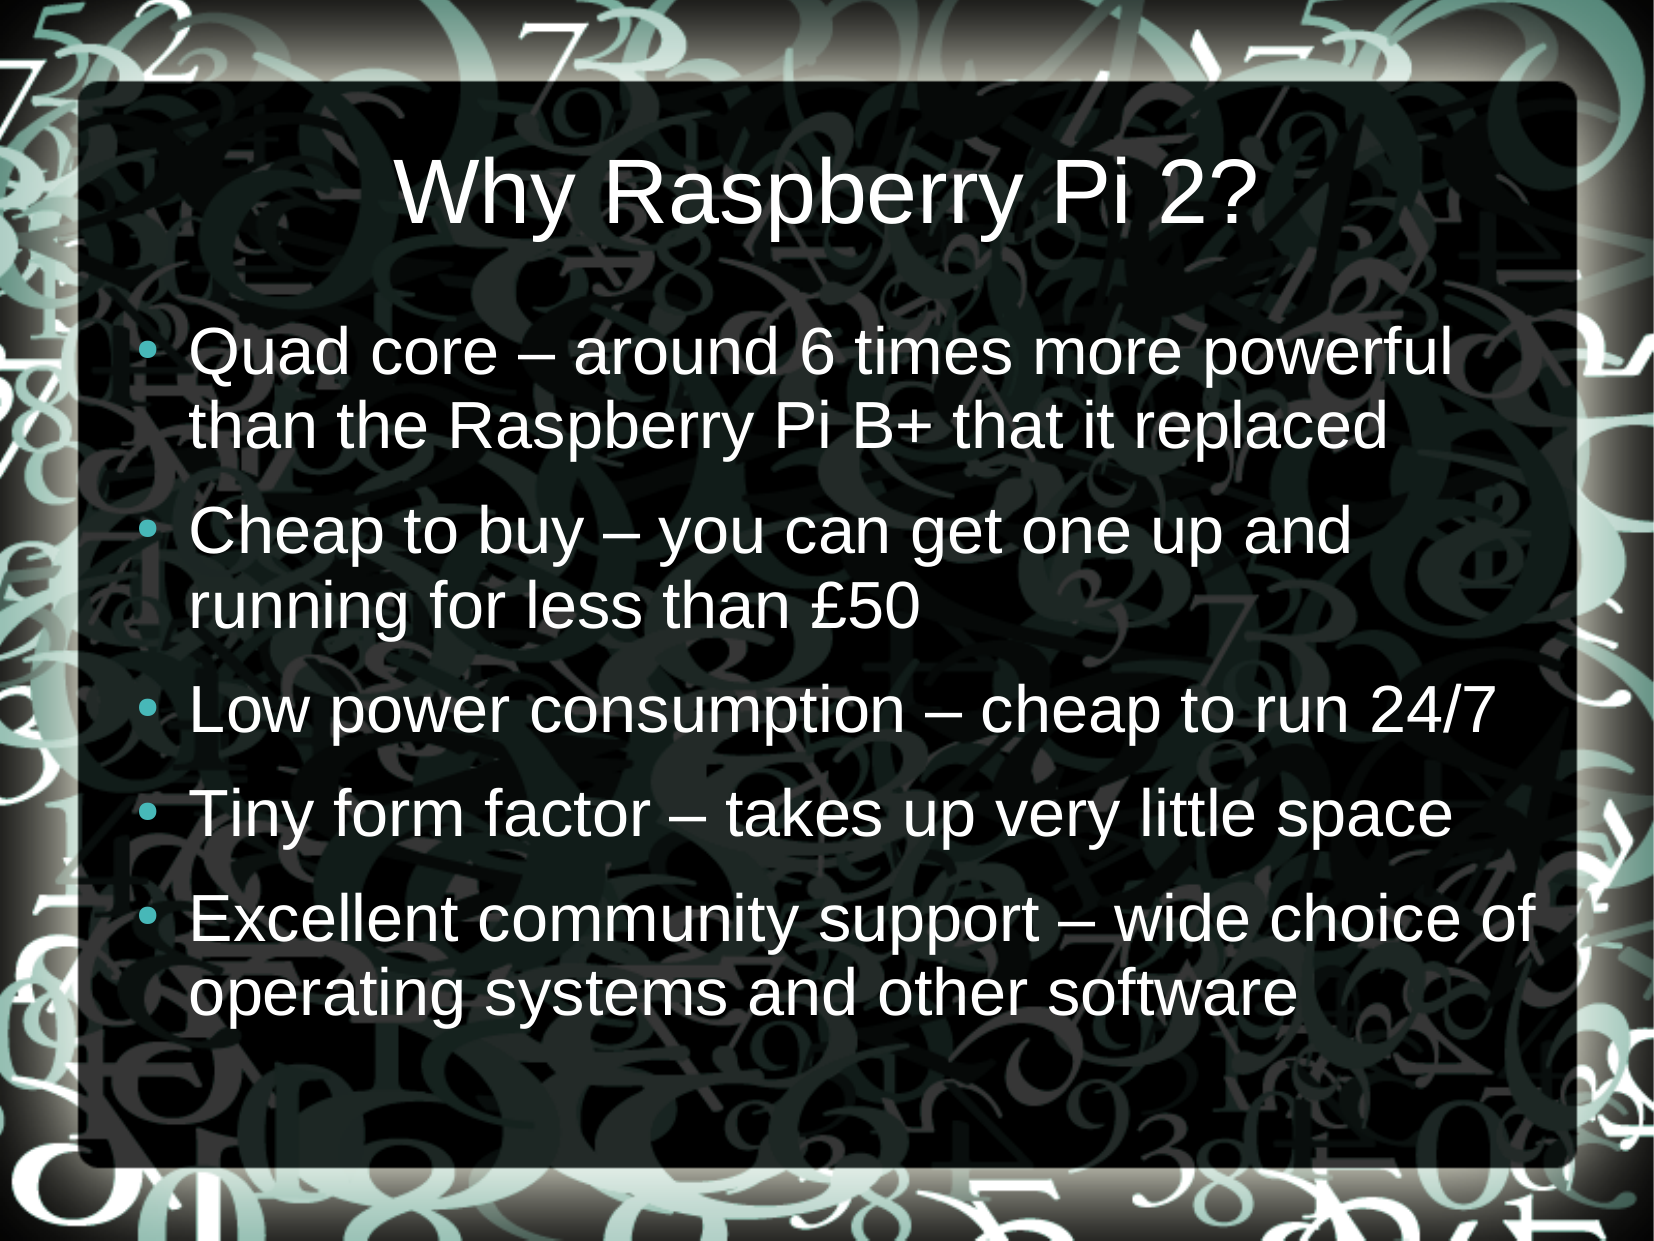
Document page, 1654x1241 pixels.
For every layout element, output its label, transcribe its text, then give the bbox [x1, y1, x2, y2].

list Quad core – around 6 times more powerful than the Raspberry Pi B+ that it replaced Cheap to buy – you can get one up and running for less than £50 Low power consumption – cheap to run 24/7 Tiny form factor – takes up very little space Excellent community support – wide choice of operating systems and other software [118, 313, 1542, 1029]
picture [0, 0, 1654, 1241]
title Why Raspberry Pi 2? [82, 88, 1571, 296]
